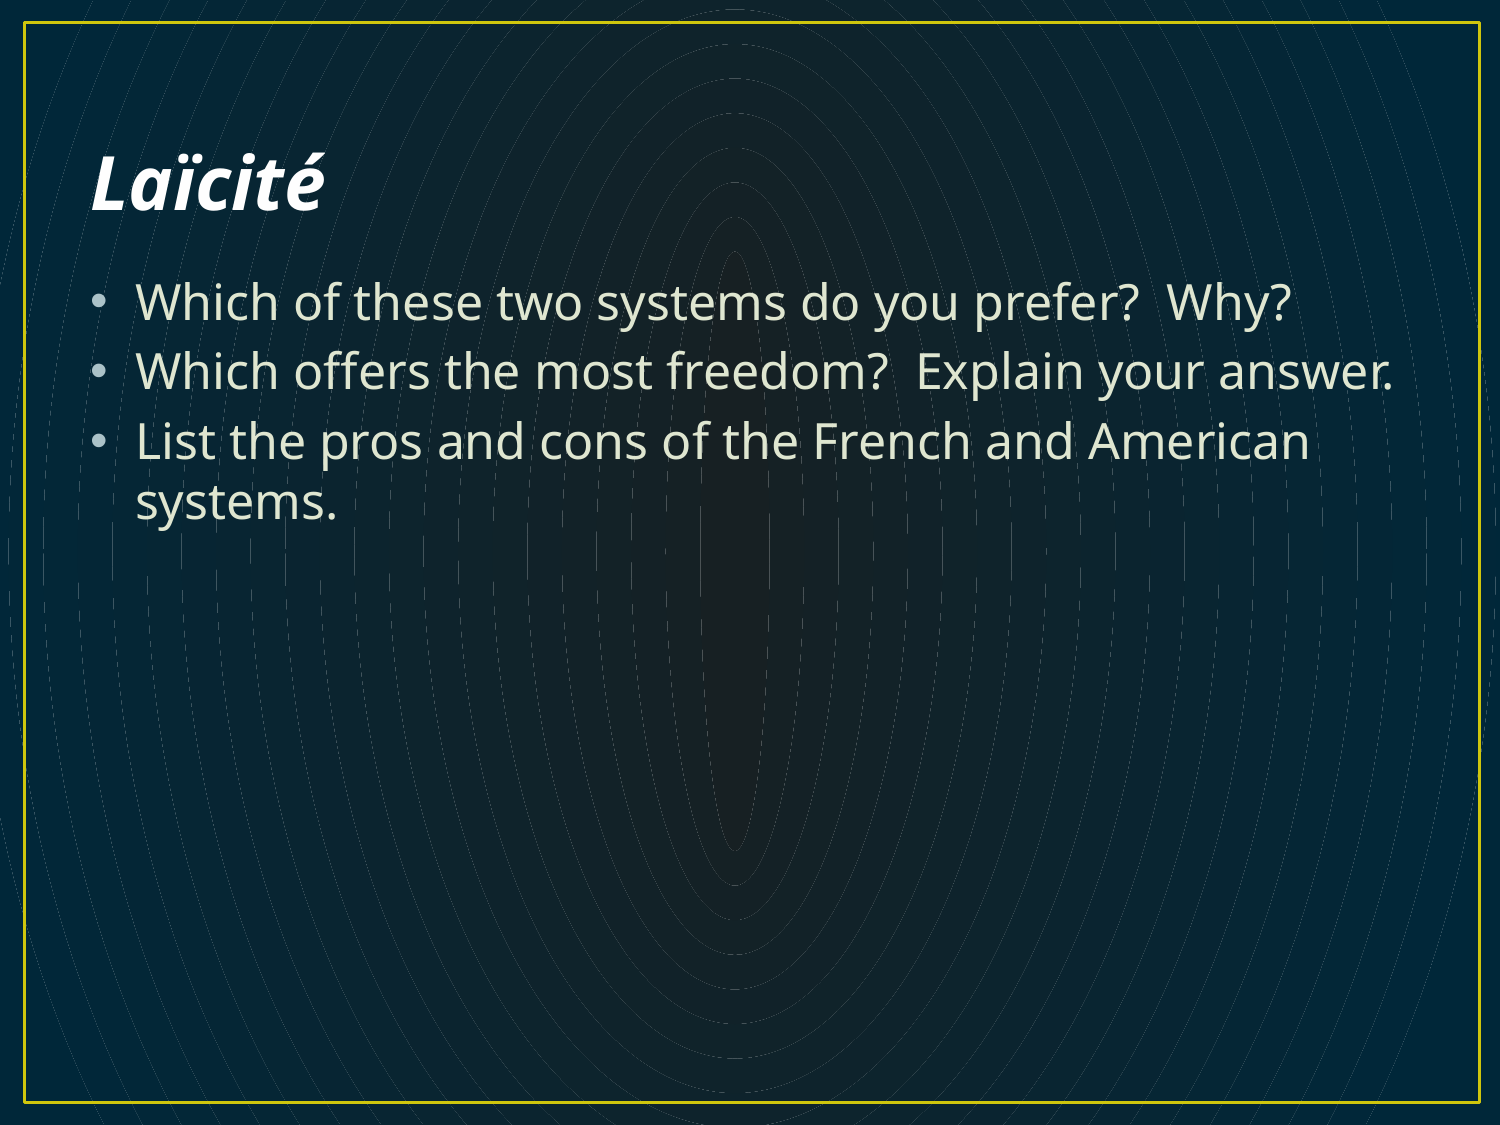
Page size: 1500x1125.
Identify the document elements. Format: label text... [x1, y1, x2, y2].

title Laïcité [74, 45, 1425, 233]
list Which of these two systems do you prefer? Why? Which offers the most freedom? Explain your answer. List the pros and cons of the French and American systems. [74, 262, 1425, 1005]
